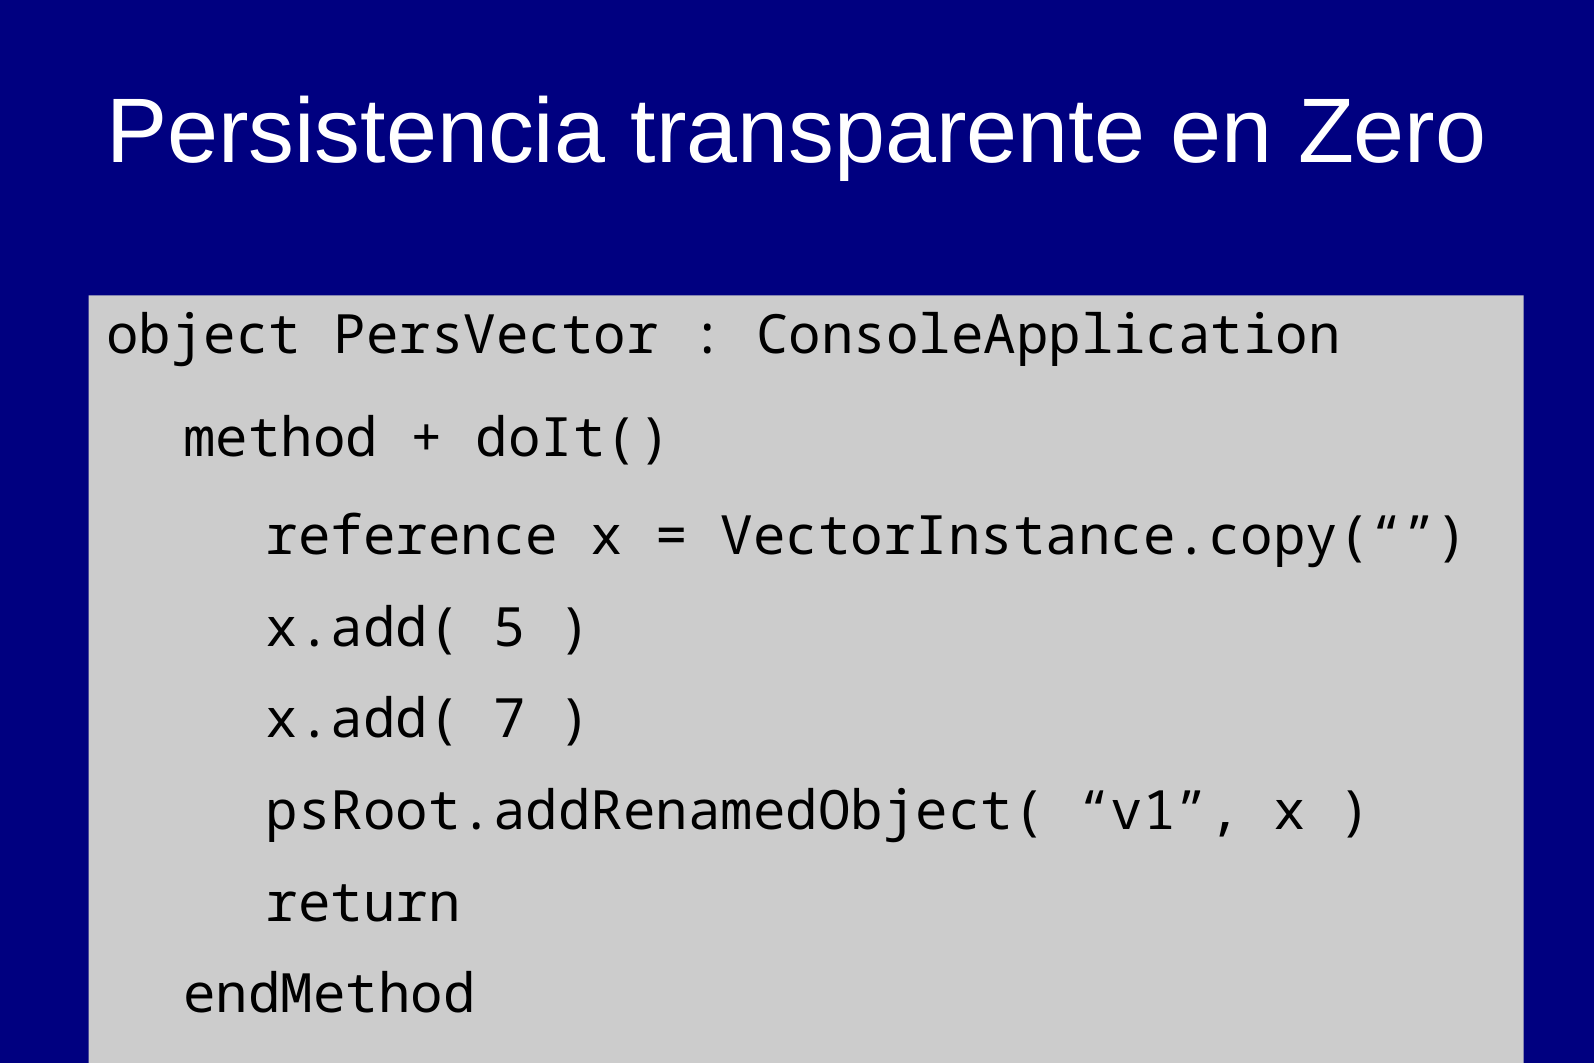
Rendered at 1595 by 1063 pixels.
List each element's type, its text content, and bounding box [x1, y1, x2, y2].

title Persistencia transparente en Zero [79, 42, 1515, 220]
list object PersVector : ConsoleApplication method + doIt() reference x = VectorInstance.copy(“”) x.add( 5 ) x.add( 7 ) psRoot.addRenamedObject( “v1”, x ) return endMethod endObject [88, 295, 1524, 1055]
